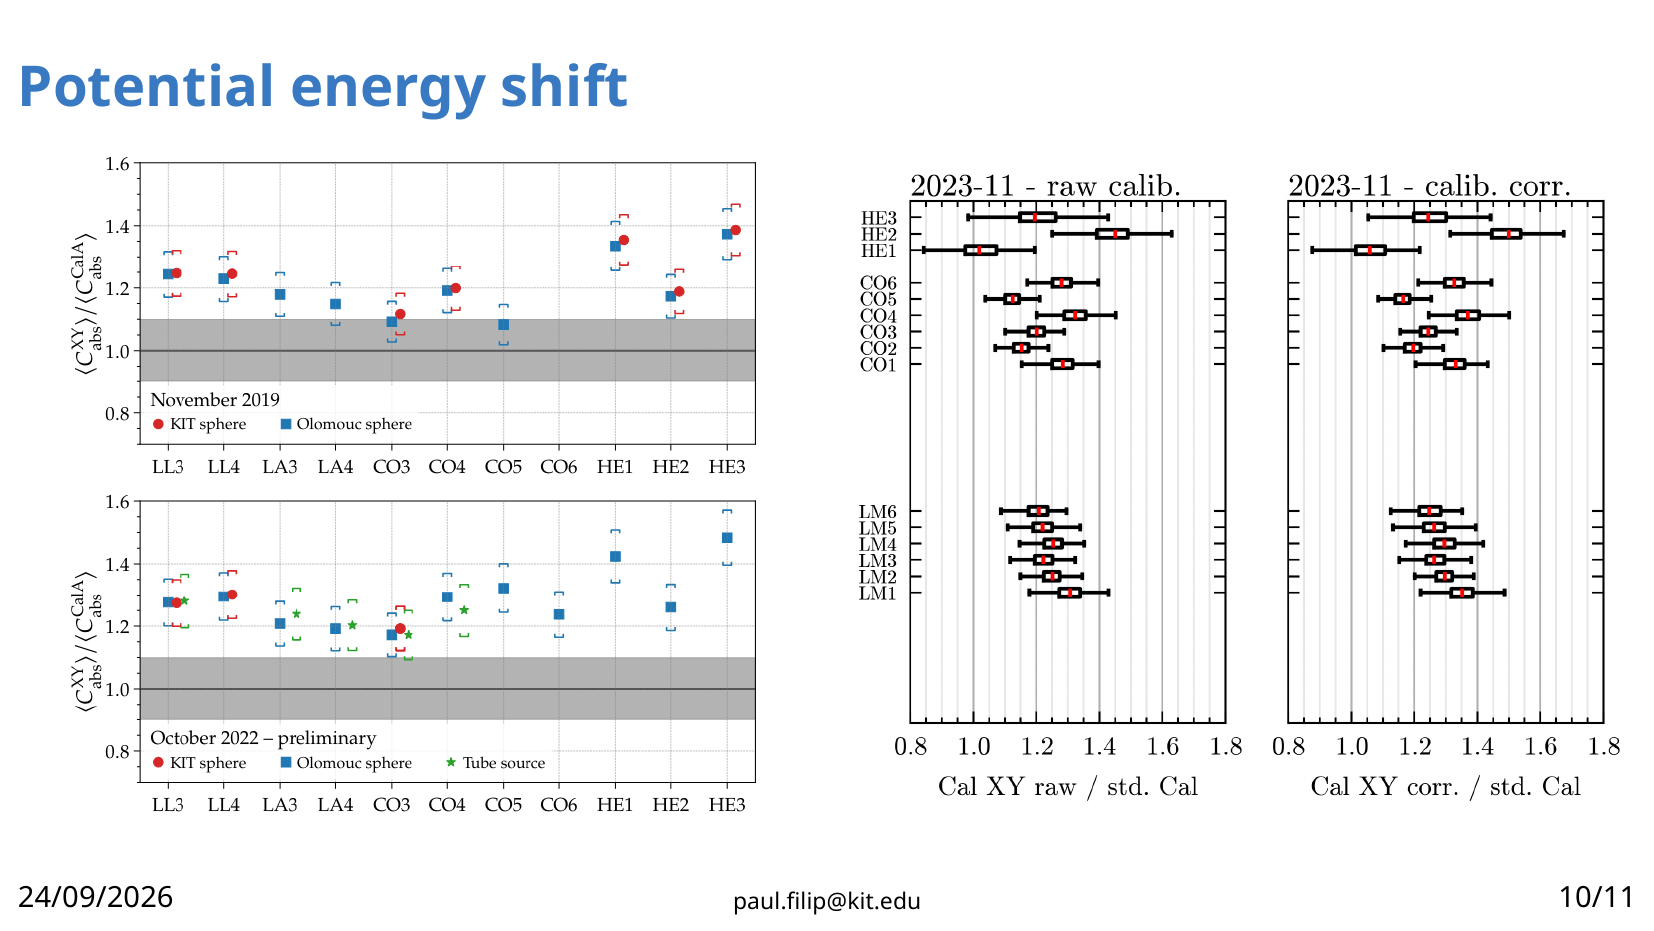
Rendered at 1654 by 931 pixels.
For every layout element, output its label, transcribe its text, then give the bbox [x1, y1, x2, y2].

title Potential energy shift [18, 45, 1632, 115]
picture [0, 0, 1654, 931]
